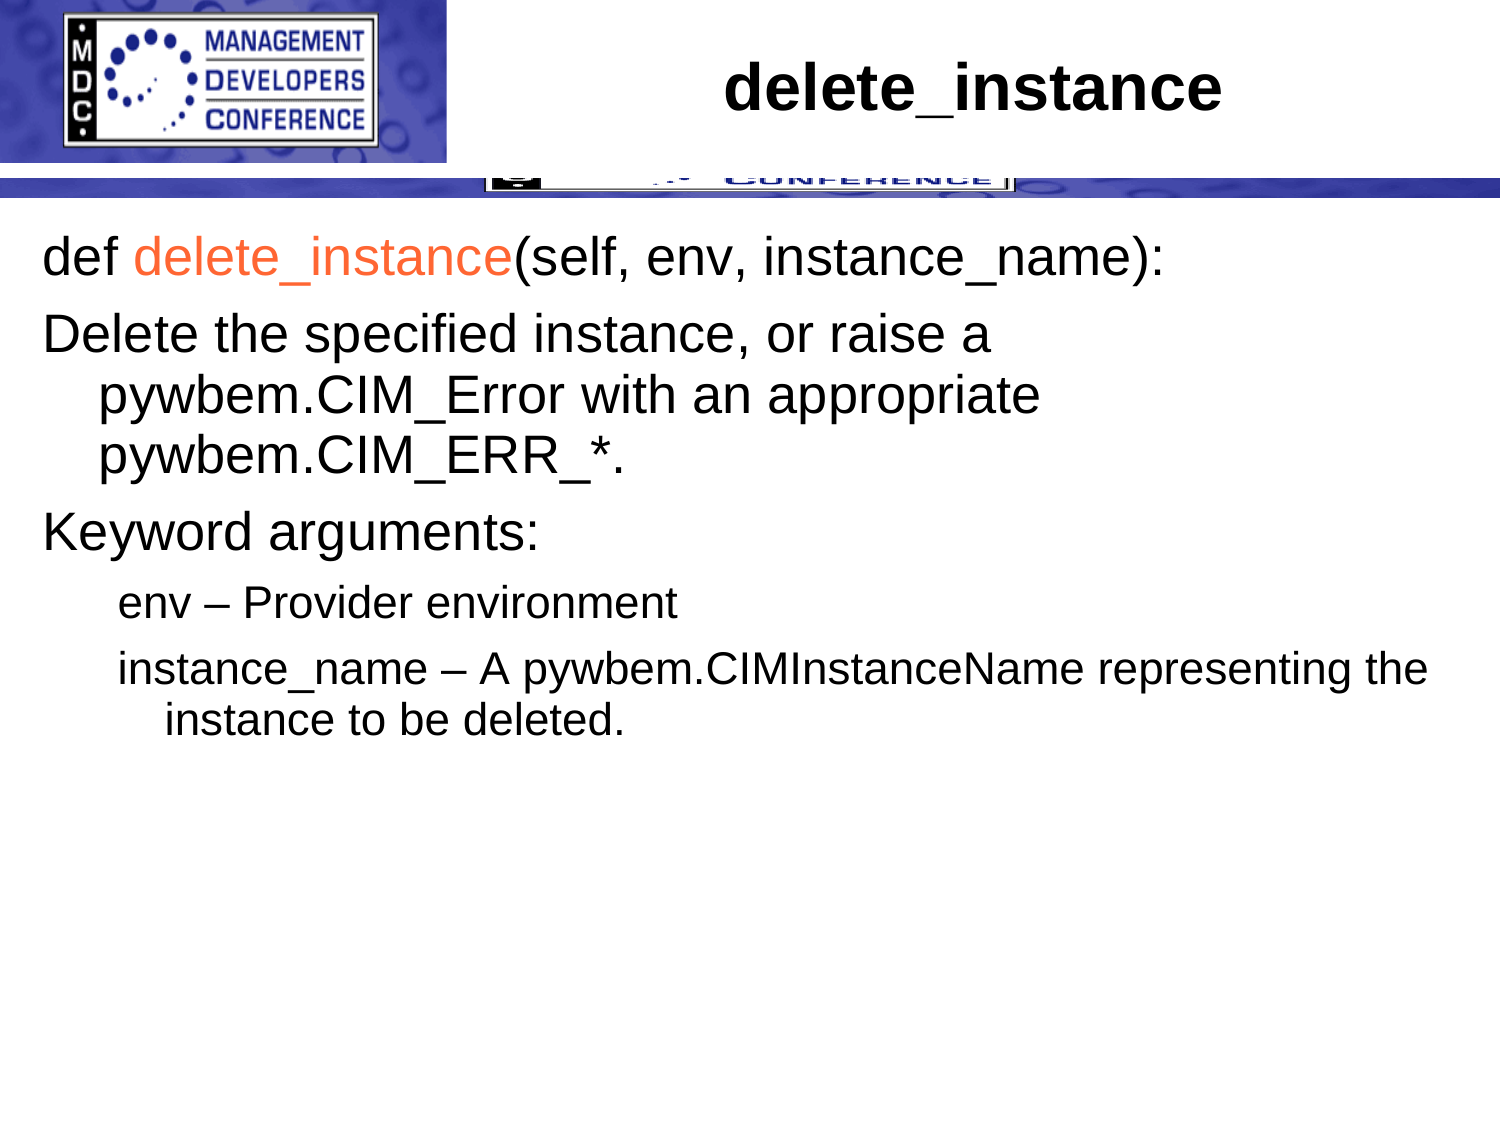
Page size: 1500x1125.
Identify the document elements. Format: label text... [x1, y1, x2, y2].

picture [0, 0, 447, 163]
picture [0, 178, 1500, 198]
list def delete_instance(self, env, instance_name): Delete the specified instance, or raise a pywbem.CIM_Error with an appropriate pywbem.CIM_ERR_*. Keyword arguments: env – Provider environment instance_name – A pywbem.CIMInstanceName representing the instance to be deleted. [42, 226, 1433, 1067]
title delete_instance [447, 7, 1500, 169]
